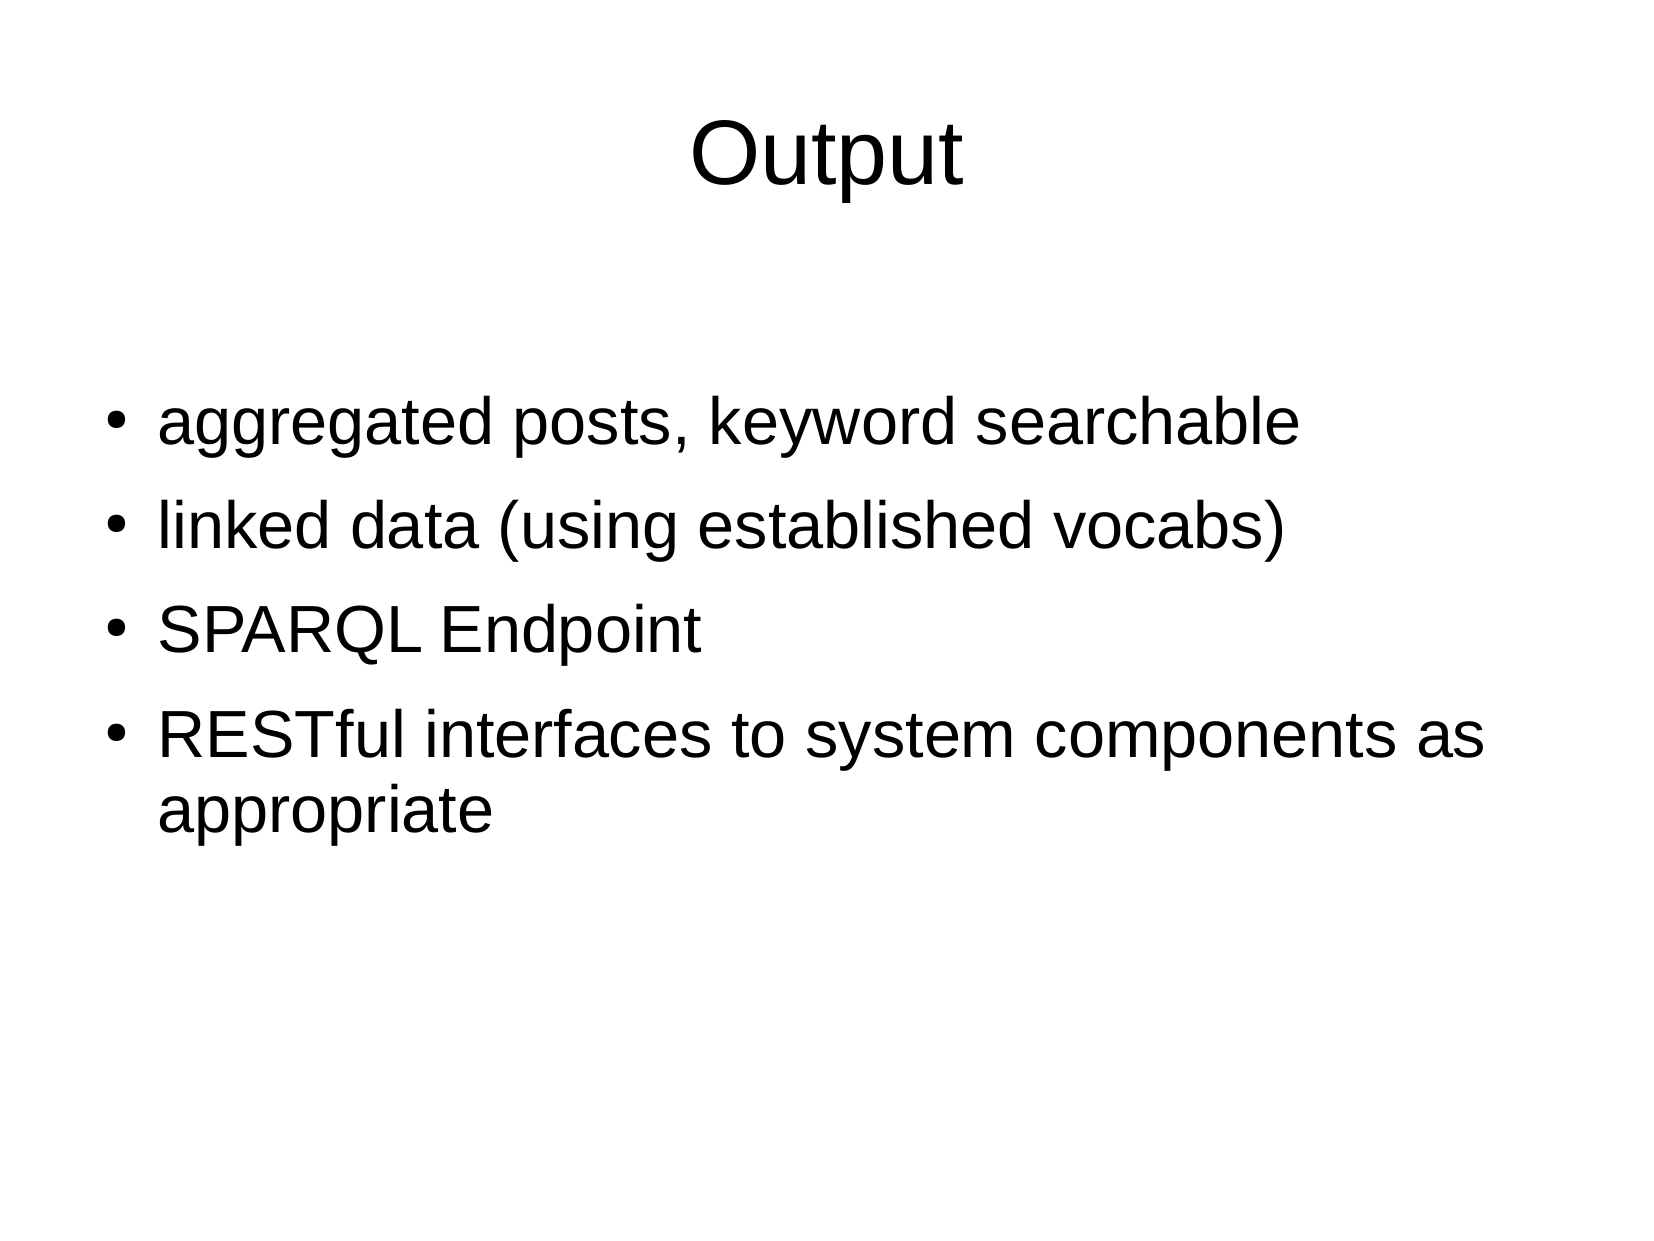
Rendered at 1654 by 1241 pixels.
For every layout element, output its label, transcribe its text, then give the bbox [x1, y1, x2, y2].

title Output [82, 49, 1571, 257]
list aggregated posts, keyword searchable linked data (using established vocabs) SPARQL Endpoint RESTful interfaces to system components as appropriate [86, 383, 1576, 1107]
